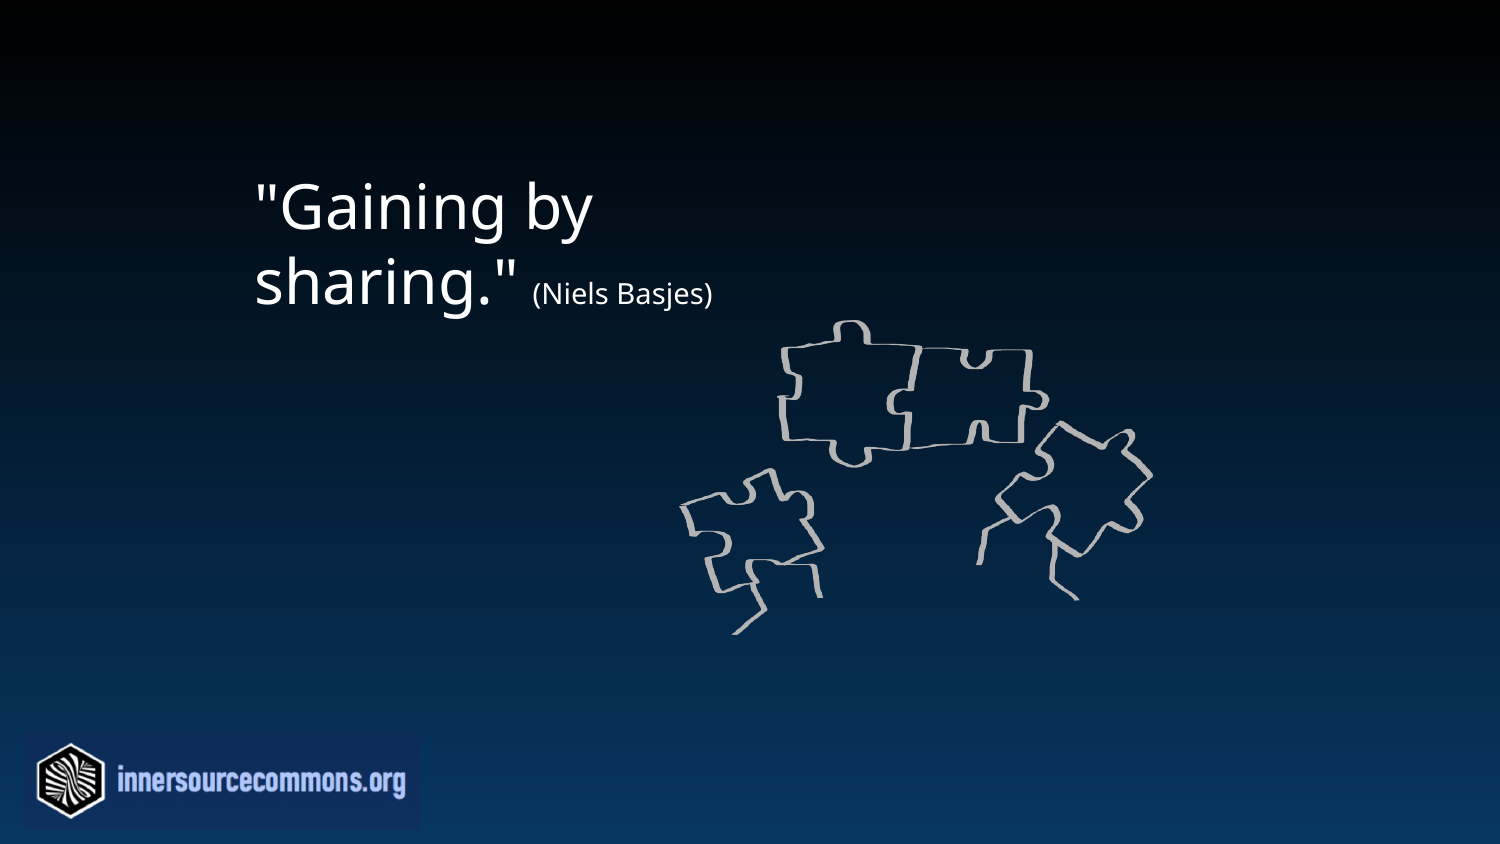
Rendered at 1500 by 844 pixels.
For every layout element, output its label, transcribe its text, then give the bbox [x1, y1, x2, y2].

text_box "Gaining by sharing." (Niels Basjes) [239, 151, 885, 239]
picture [23, 732, 420, 830]
picture [679, 320, 1153, 635]
